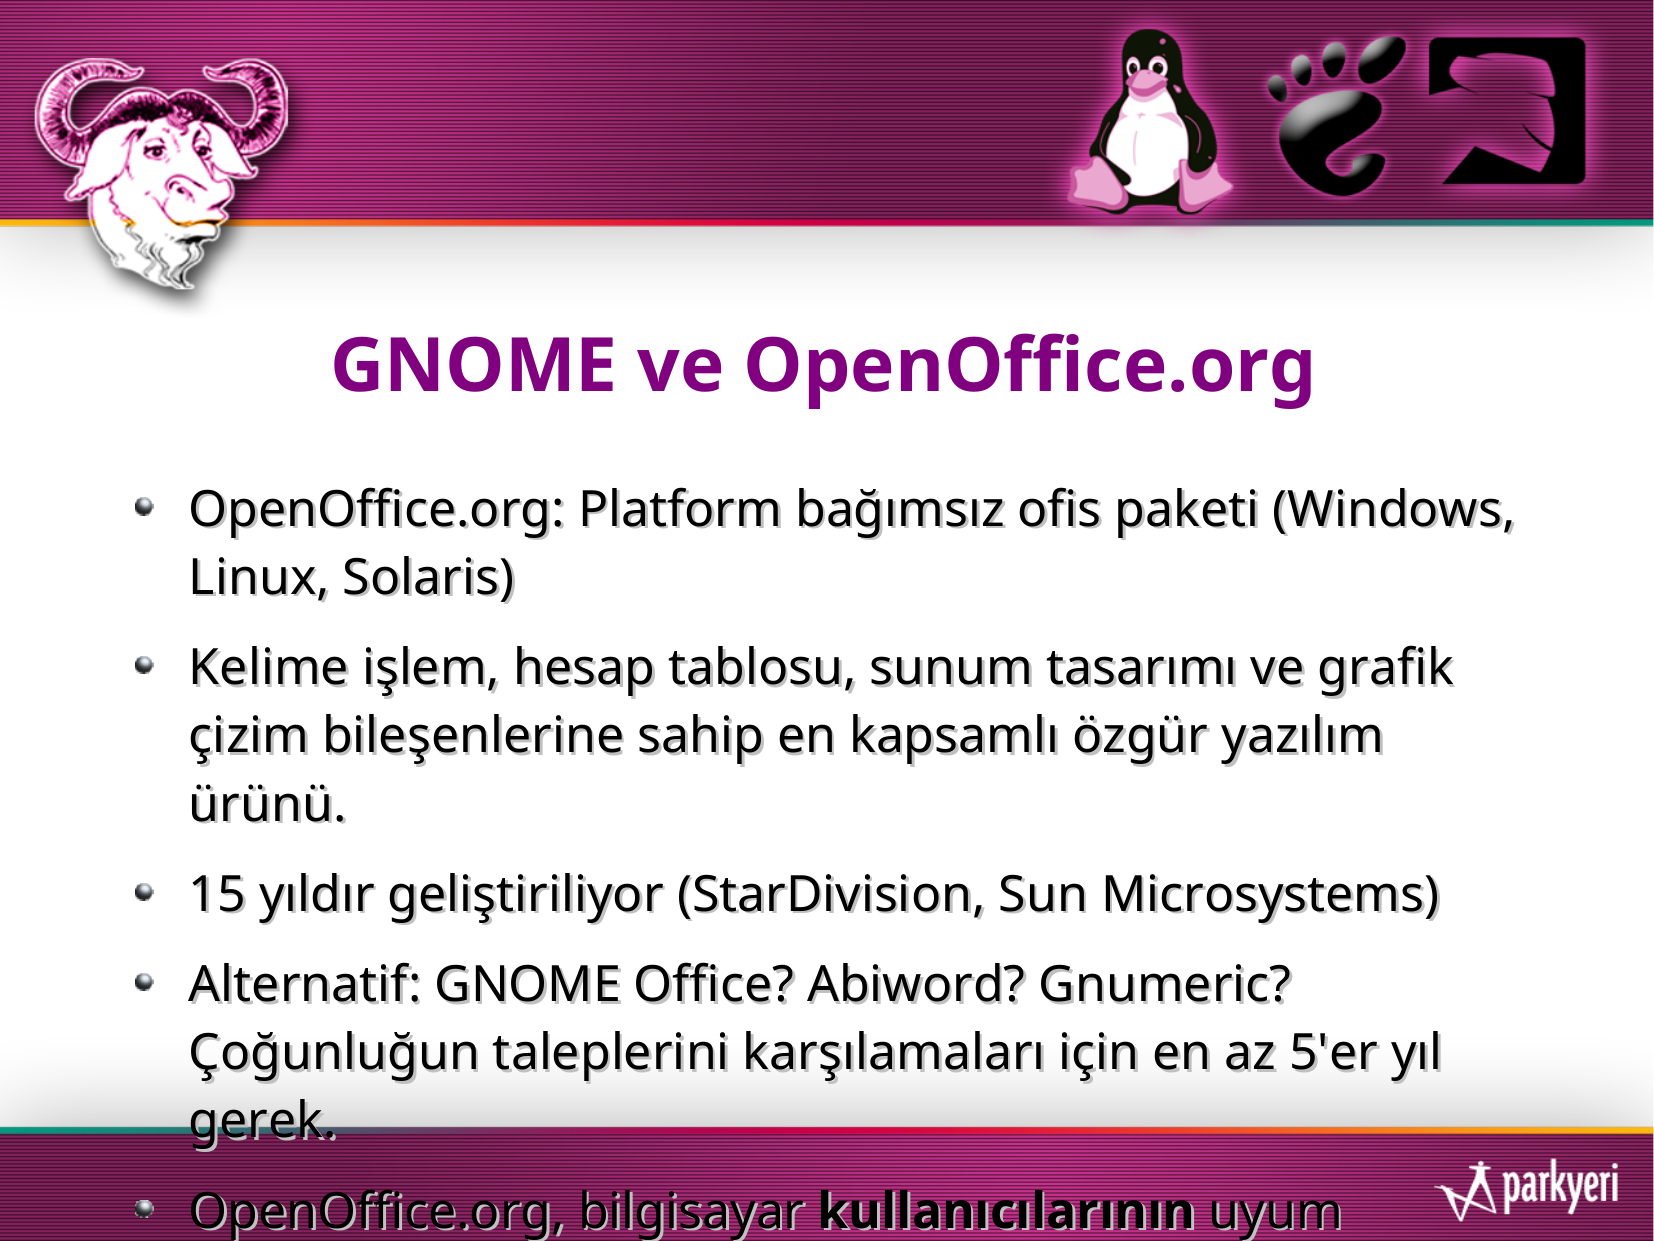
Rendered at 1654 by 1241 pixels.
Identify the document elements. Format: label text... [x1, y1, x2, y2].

picture [239, 1206, 250, 1225]
list OpenOffice.org: Platform bağımsız ofis paketi (Windows, Linux, Solaris) Kelime işlem, hesap tablosu, sunum tasarımı ve grafik çizim bileşenlerine sahip en kapsamlı özgür yazılım ürünü. 15 yıldır geliştiriliyor (StarDivision, Sun Microsystems) Alternatif: GNOME Office? Abiword? Gnumeric? Çoğunluğun taleplerini karşılamaları için en az 5'er yıl gerek. OpenOffice.org, bilgisayar kullanıcılarının uyum sağlamasını kolaylaştırıyor. [118, 472, 1531, 1103]
picture [0, 0, 1654, 1241]
title GNOME ve OpenOffice.org [118, 295, 1531, 429]
picture [644, 1206, 656, 1225]
picture [530, 1206, 542, 1225]
